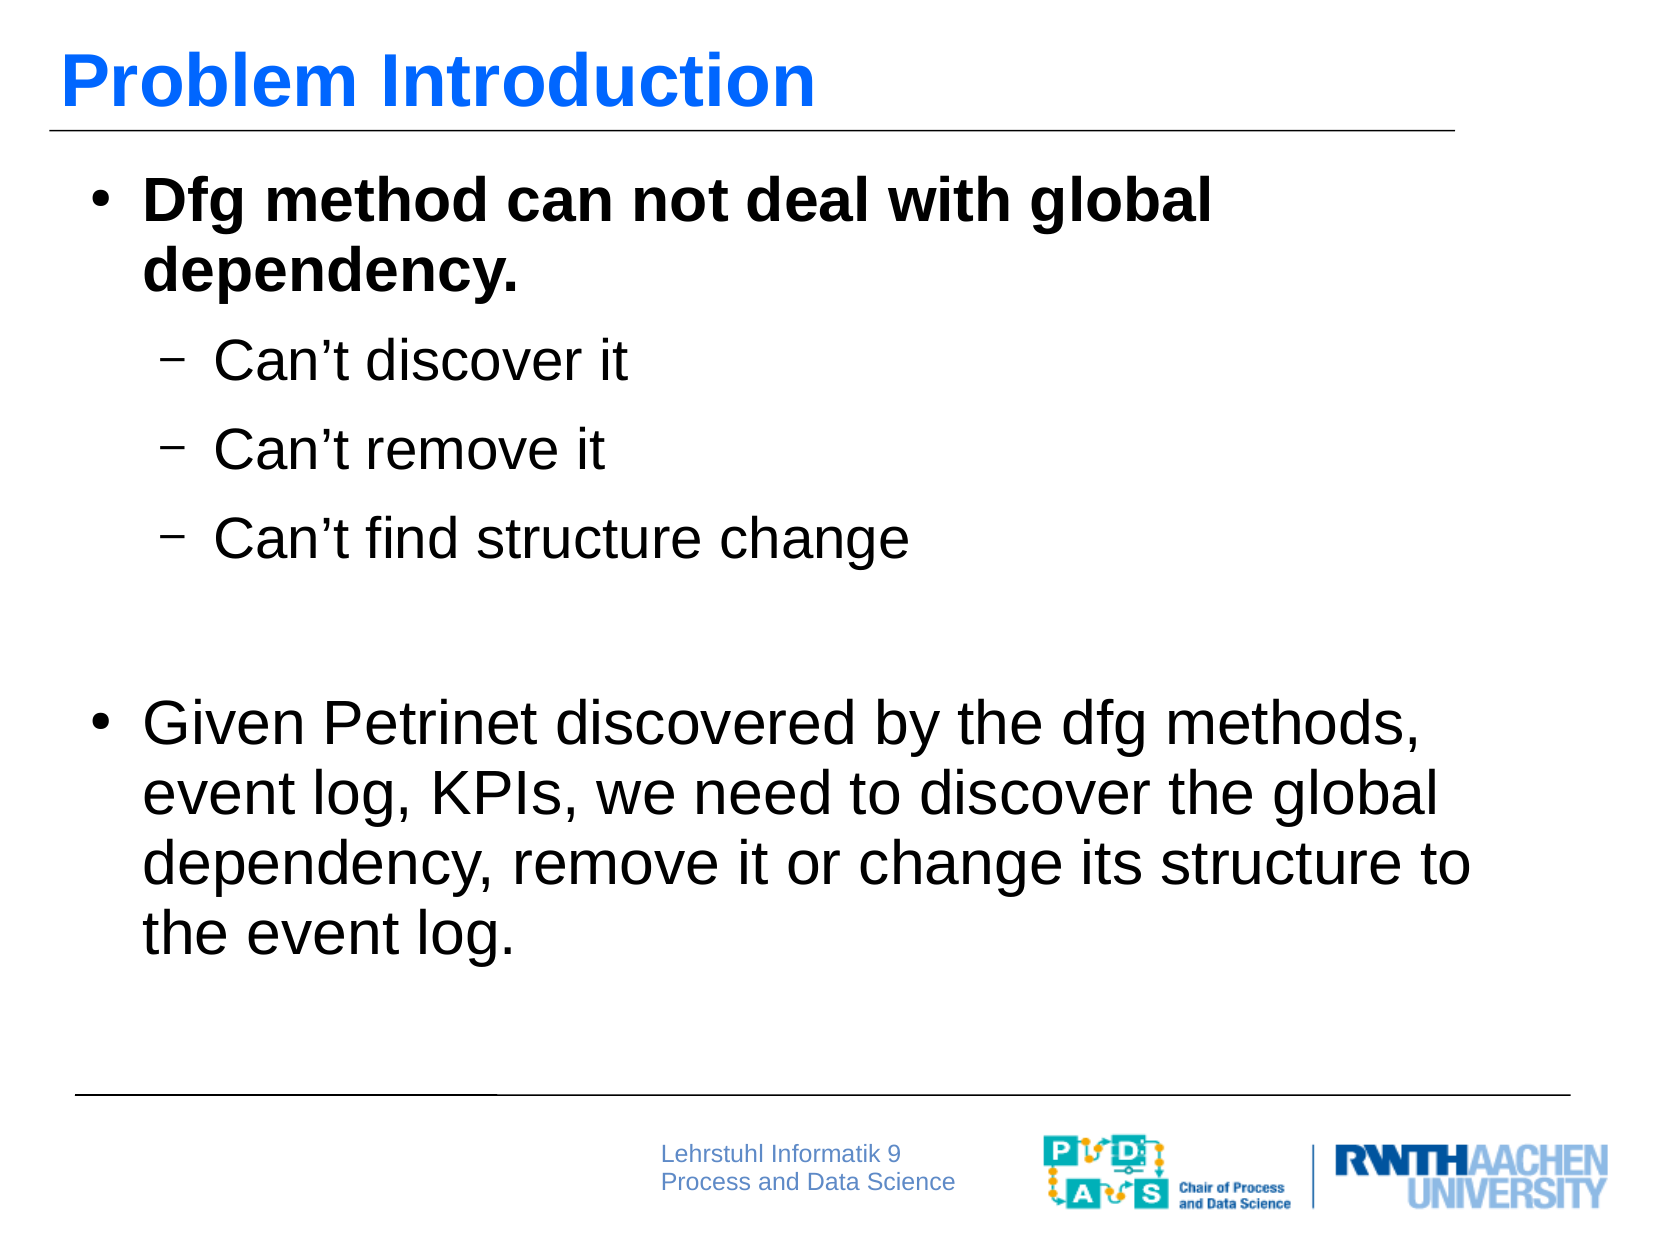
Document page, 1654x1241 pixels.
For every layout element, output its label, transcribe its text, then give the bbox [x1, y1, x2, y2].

picture [1005, 1090, 1647, 1241]
list Dfg method can not deal with global dependency. Can’t discover it Can’t remove it Can’t find structure change Given Petrinet discovered by the dfg methods, event log, KPIs, we need to discover the global dependency, remove it or change its structure to the event log. [71, 165, 1561, 1021]
title Problem Introduction [60, 30, 1549, 131]
